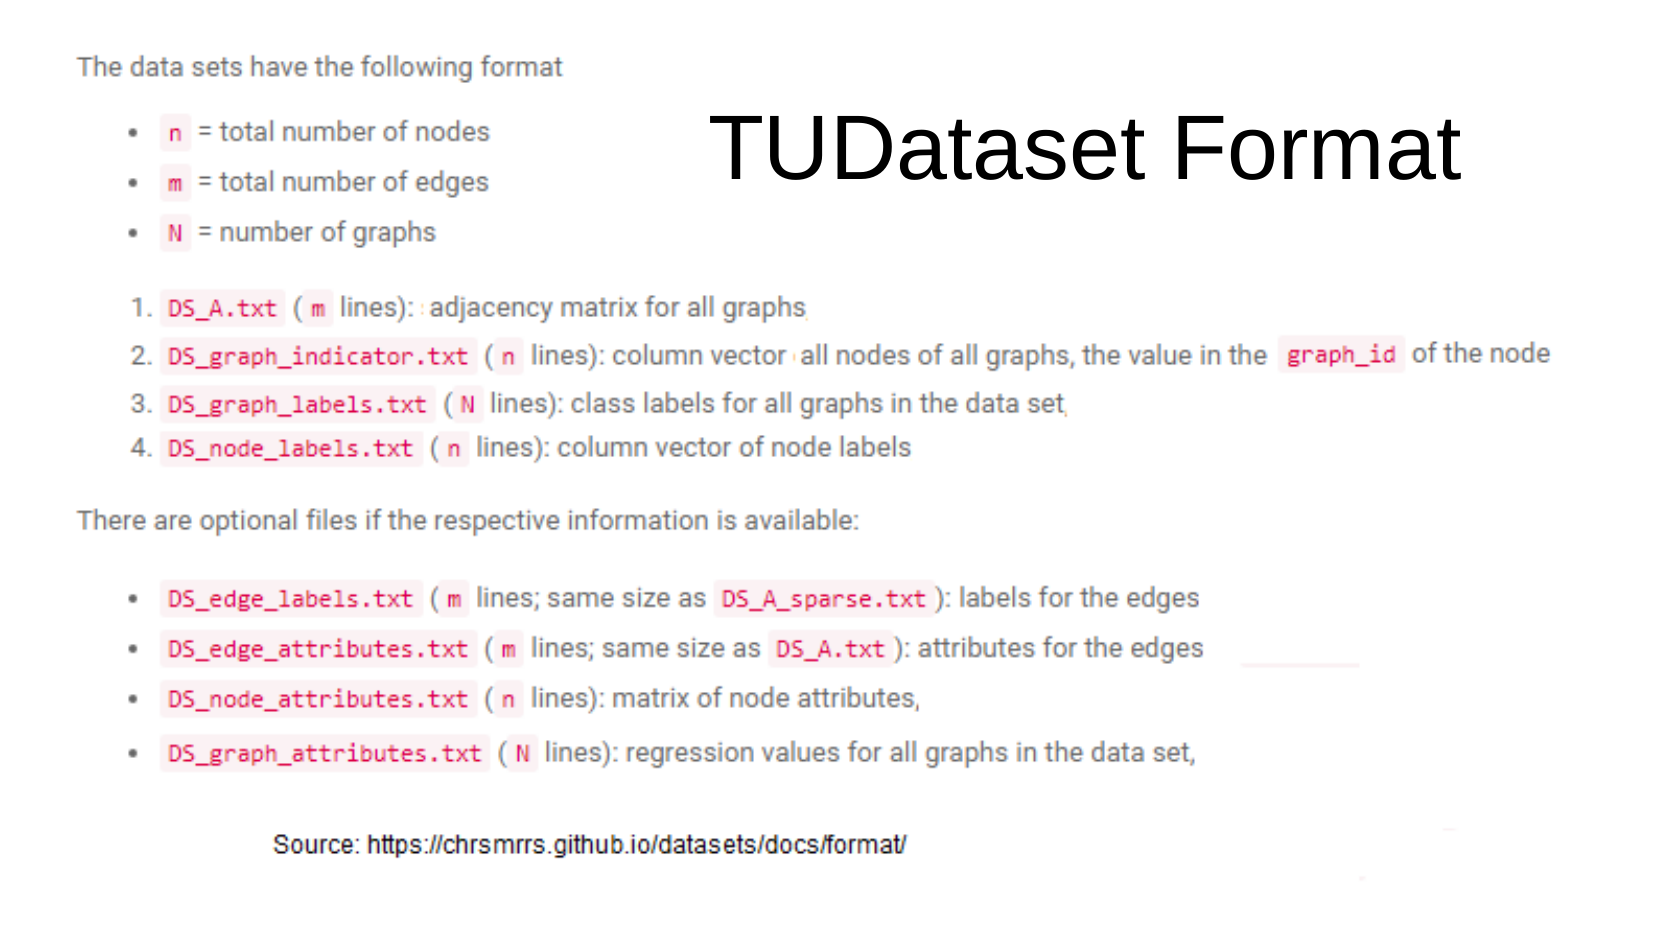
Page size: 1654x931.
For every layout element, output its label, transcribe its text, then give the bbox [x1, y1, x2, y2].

picture [54, 37, 1571, 901]
title TUDataset Format [562, 69, 1609, 226]
